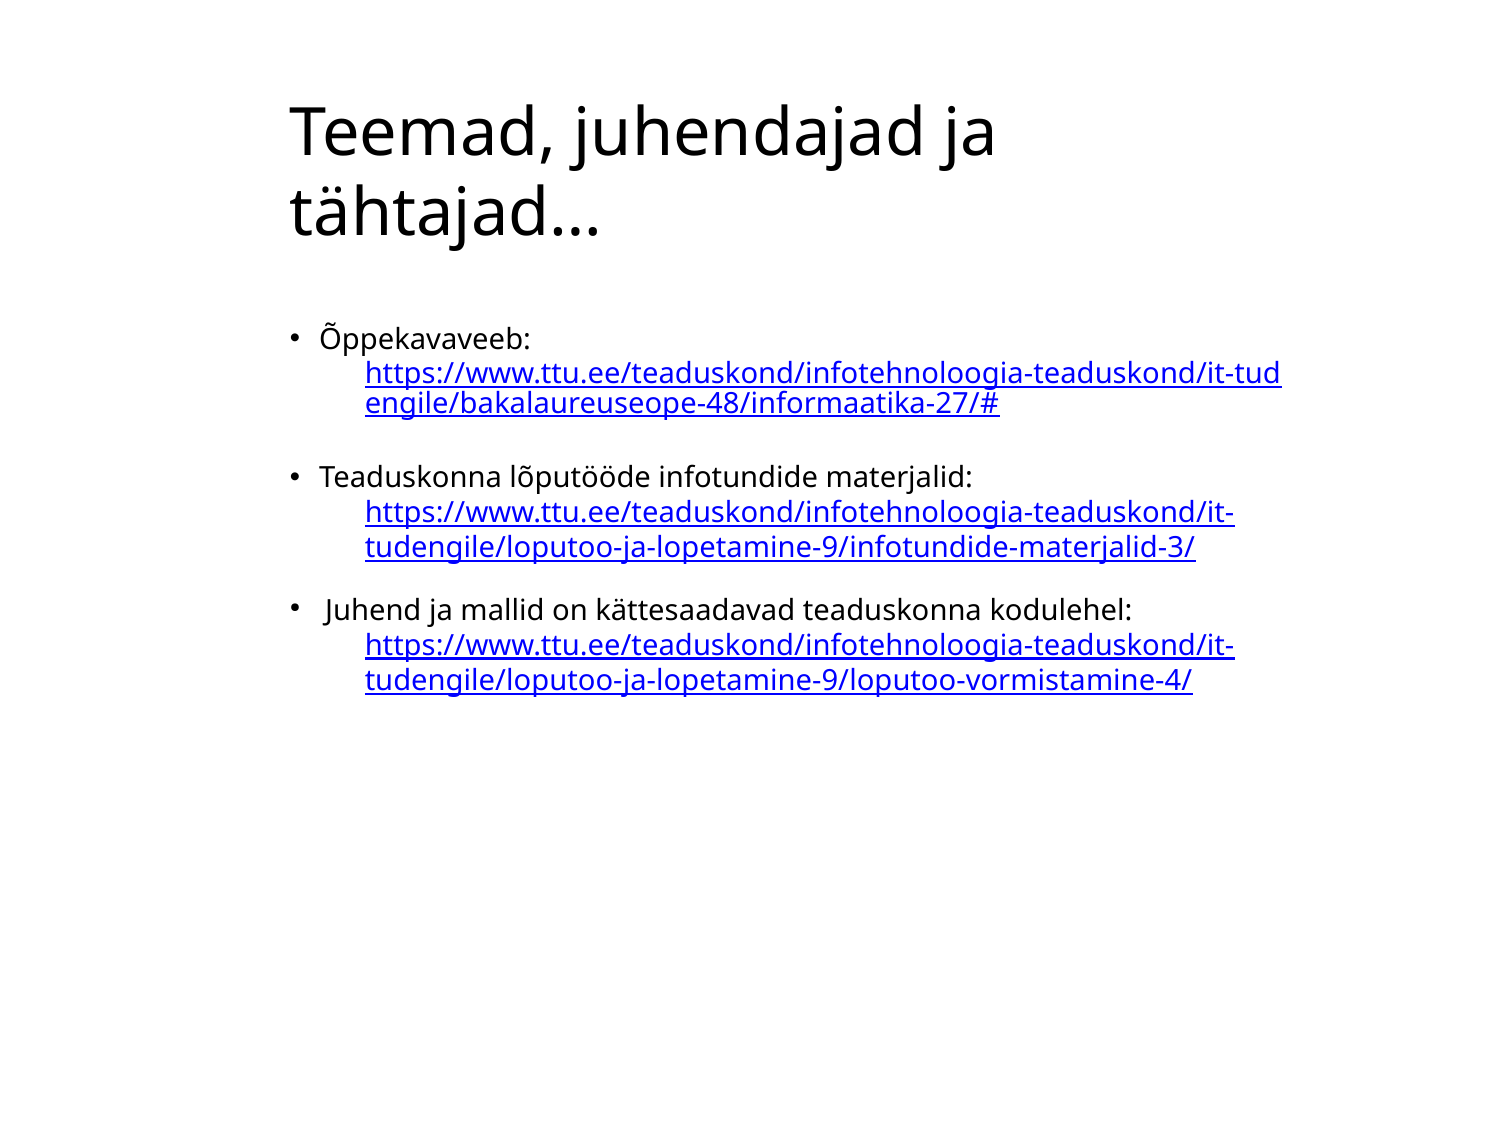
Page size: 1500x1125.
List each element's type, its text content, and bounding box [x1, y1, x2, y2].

text_box Õppekavaveeb: https://www.ttu.ee/teaduskond/infotehnoloogia-teaduskond/it-tudengile/bakalaureuseope-48/informaatika-27/# Teaduskonna lõputööde infotundide materjalid: https://www.ttu.ee/teaduskond/infotehnoloogia-teaduskond/it-tudengile/loputoo-ja-lopetamine-9/infotundide-materjalid-3/ Juhend ja mallid on kättesaadavad teaduskonna kodulehel: https://www.ttu.ee/teaduskond/infotehnoloogia-teaduskond/it-tudengile/loputoo-ja-lopetamine-9/loputoo-vormistamine-4/ [274, 312, 1297, 1010]
text_box Teemad, juhendajad ja tähtajad… [274, 74, 1297, 263]
